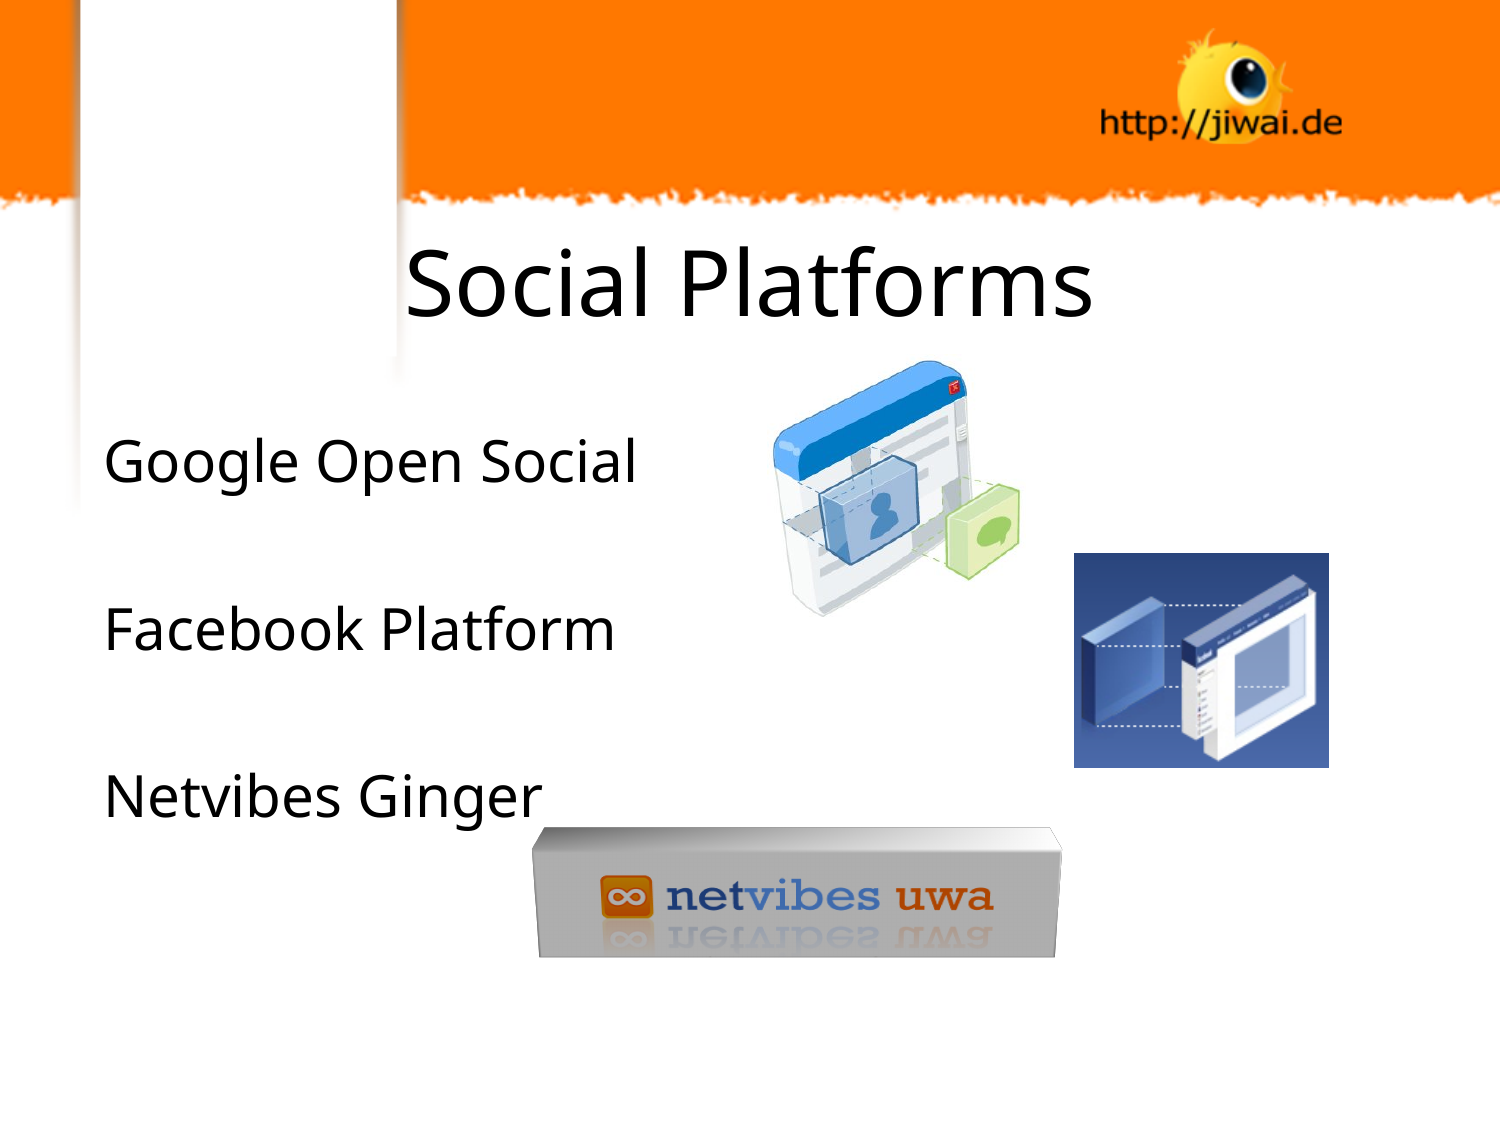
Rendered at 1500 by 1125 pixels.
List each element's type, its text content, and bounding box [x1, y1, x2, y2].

list Google Open Social Facebook Platform Netvibes Ginger [88, 412, 1439, 1034]
title Social Platforms [75, 210, 1426, 399]
picture [0, 0, 1500, 1125]
